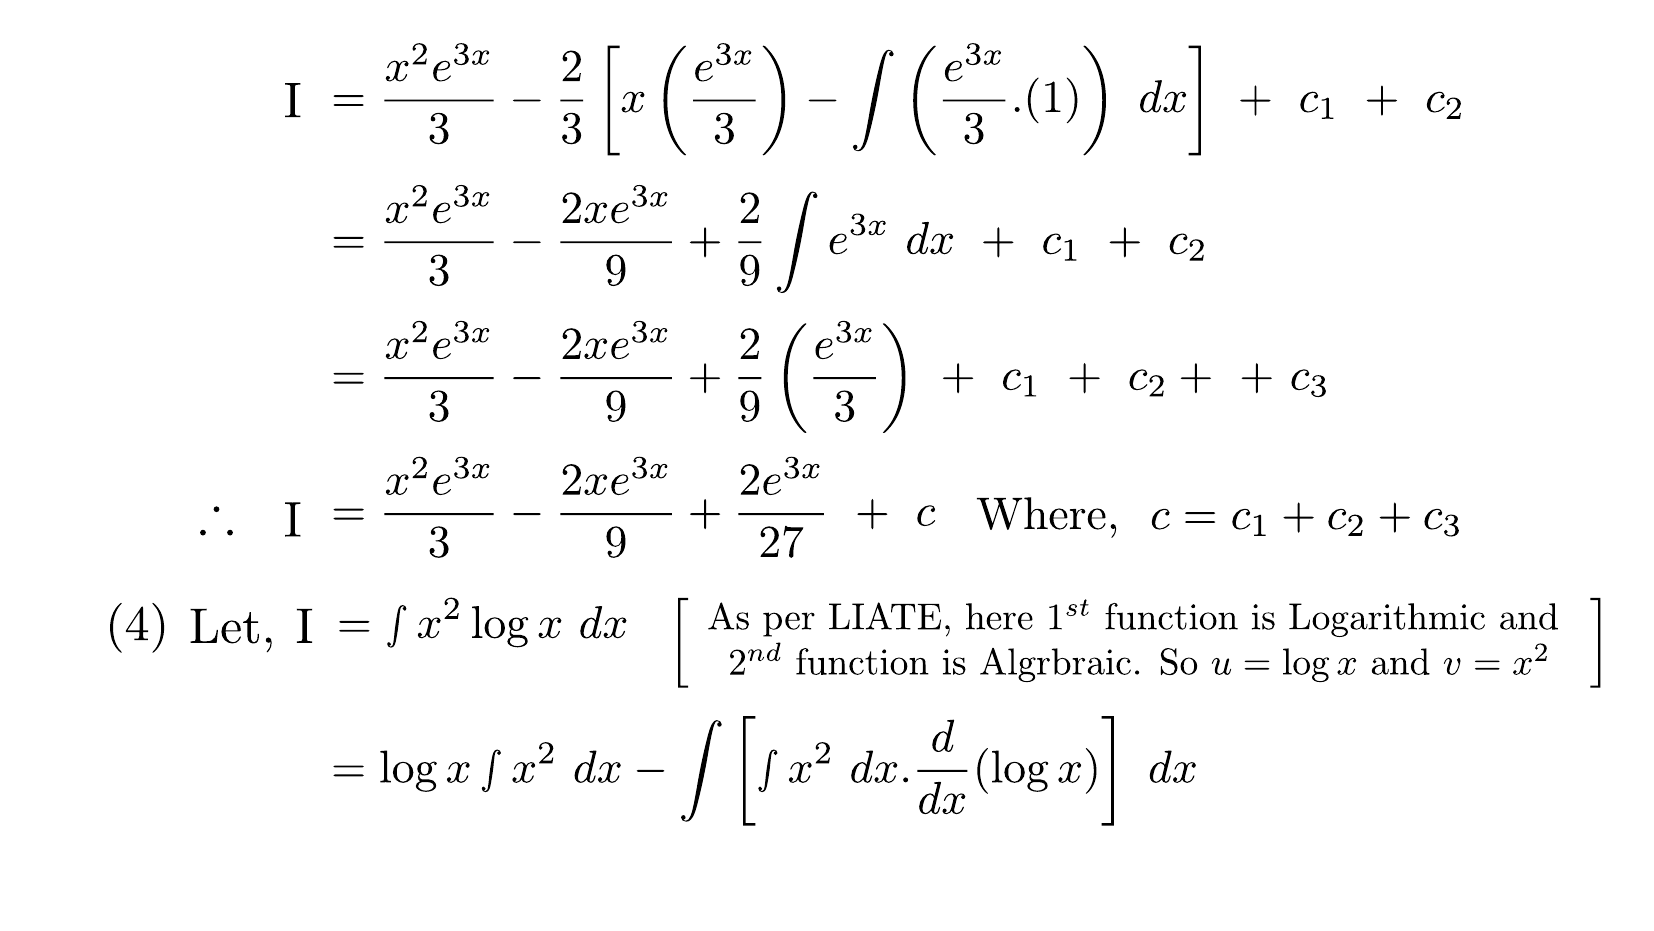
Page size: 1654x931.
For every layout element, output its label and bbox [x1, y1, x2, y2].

text_box [190, 608, 272, 653]
text_box [200, 506, 233, 536]
text_box [107, 602, 165, 653]
text_box [296, 608, 313, 643]
text_box [333, 184, 1204, 294]
text_box [333, 320, 1326, 433]
text_box [976, 497, 1459, 538]
text_box [333, 456, 936, 558]
text_box [333, 716, 1196, 826]
text_box [333, 43, 1461, 156]
text_box [285, 83, 301, 118]
text_box [285, 502, 301, 537]
text_box [670, 597, 1601, 688]
text_box [338, 597, 627, 648]
title [47, 36, 1607, 886]
